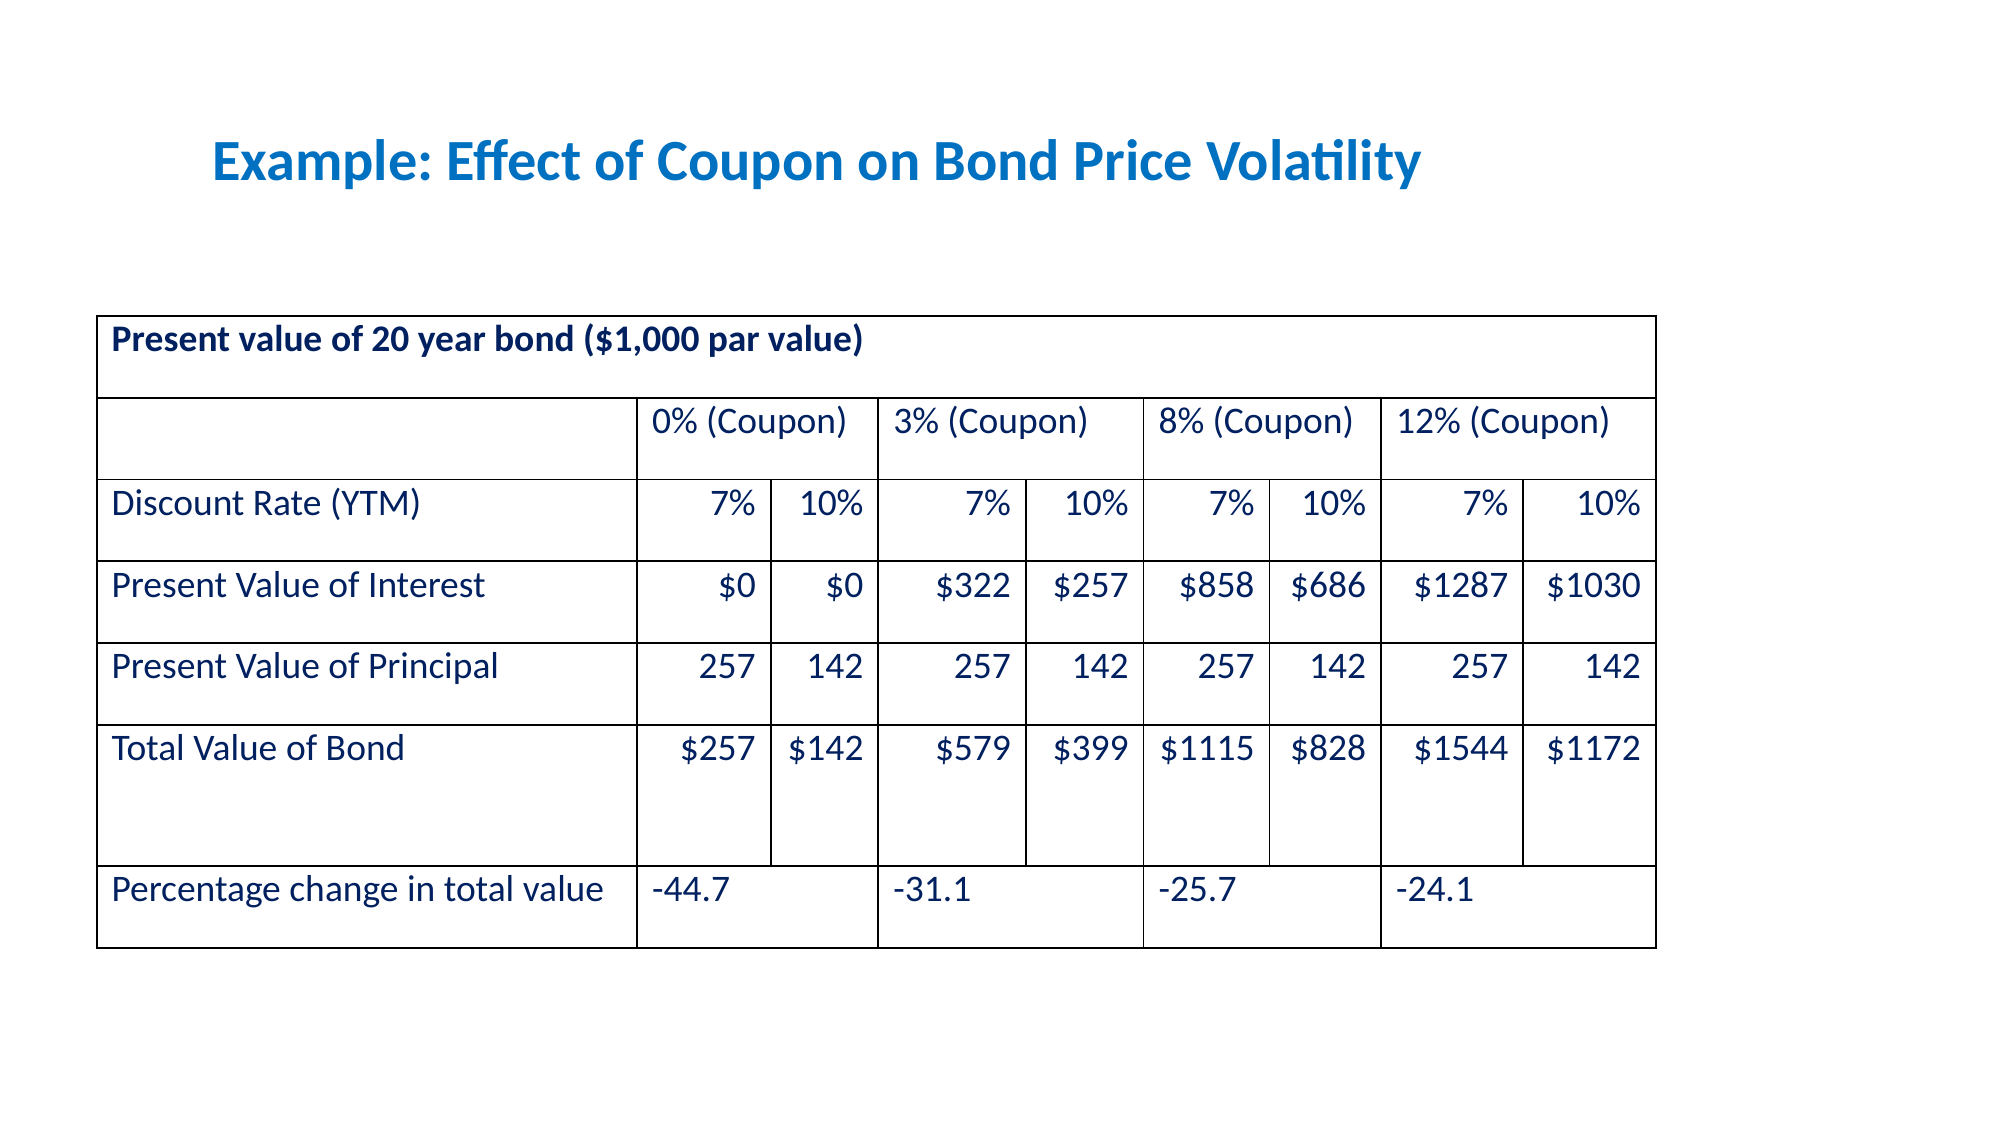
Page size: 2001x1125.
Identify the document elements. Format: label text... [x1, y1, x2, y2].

table_cell $686 [1270, 562, 1380, 642]
table_cell 7% [638, 480, 770, 560]
table_cell [98, 399, 636, 479]
table_cell -25.7 [1144, 867, 1380, 947]
table_cell -24.1 [1382, 867, 1655, 947]
table_cell Present Value of Interest [98, 562, 636, 642]
table_cell $828 [1270, 726, 1380, 865]
table_cell $1115 [1144, 726, 1269, 865]
table_cell $1544 [1382, 726, 1522, 865]
table_cell $1172 [1524, 726, 1655, 865]
table_cell 10% [1270, 480, 1380, 560]
table_cell $257 [1027, 562, 1143, 642]
table_cell $579 [879, 726, 1025, 865]
table_cell $257 [638, 726, 770, 865]
table_cell 7% [1382, 480, 1522, 560]
table_cell 10% [1524, 480, 1655, 560]
table_cell 142 [1270, 644, 1380, 724]
table_cell 257 [638, 644, 770, 724]
table_header Present value of 20 year bond ($1,000 par value) [98, 317, 1655, 397]
table_cell Percentage change in total value [98, 867, 636, 947]
table_cell Present Value of Principal [98, 644, 636, 724]
table_cell 12% (Coupon) [1382, 399, 1655, 479]
table_cell 142 [772, 644, 877, 724]
table_cell -31.1 [879, 867, 1143, 947]
table_cell $1030 [1524, 562, 1655, 642]
table_cell $399 [1027, 726, 1143, 865]
table_cell 257 [1382, 644, 1522, 724]
table_cell 3% (Coupon) [879, 399, 1143, 479]
text_box Example: Effect of Coupon on Bond Price Volatility [197, 114, 1724, 200]
table_cell 257 [1144, 644, 1269, 724]
table_cell $0 [638, 562, 770, 642]
table_cell 8% (Coupon) [1144, 399, 1380, 479]
table_cell $142 [772, 726, 877, 865]
table_cell $1287 [1382, 562, 1522, 642]
table_cell 0% (Coupon) [638, 399, 877, 479]
table_cell Discount Rate (YTM) [98, 480, 636, 560]
table_cell 142 [1524, 644, 1655, 724]
table_cell $858 [1144, 562, 1269, 642]
table_cell 10% [772, 480, 877, 560]
table_cell $322 [879, 562, 1025, 642]
table_cell 7% [879, 480, 1025, 560]
table_cell 10% [1027, 480, 1143, 560]
table_cell -44.7 [638, 867, 877, 947]
table_cell 142 [1027, 644, 1143, 724]
table_cell Total Value of Bond [98, 726, 636, 865]
table_cell 7% [1144, 480, 1269, 560]
table_cell $0 [772, 562, 877, 642]
table_cell 257 [879, 644, 1025, 724]
